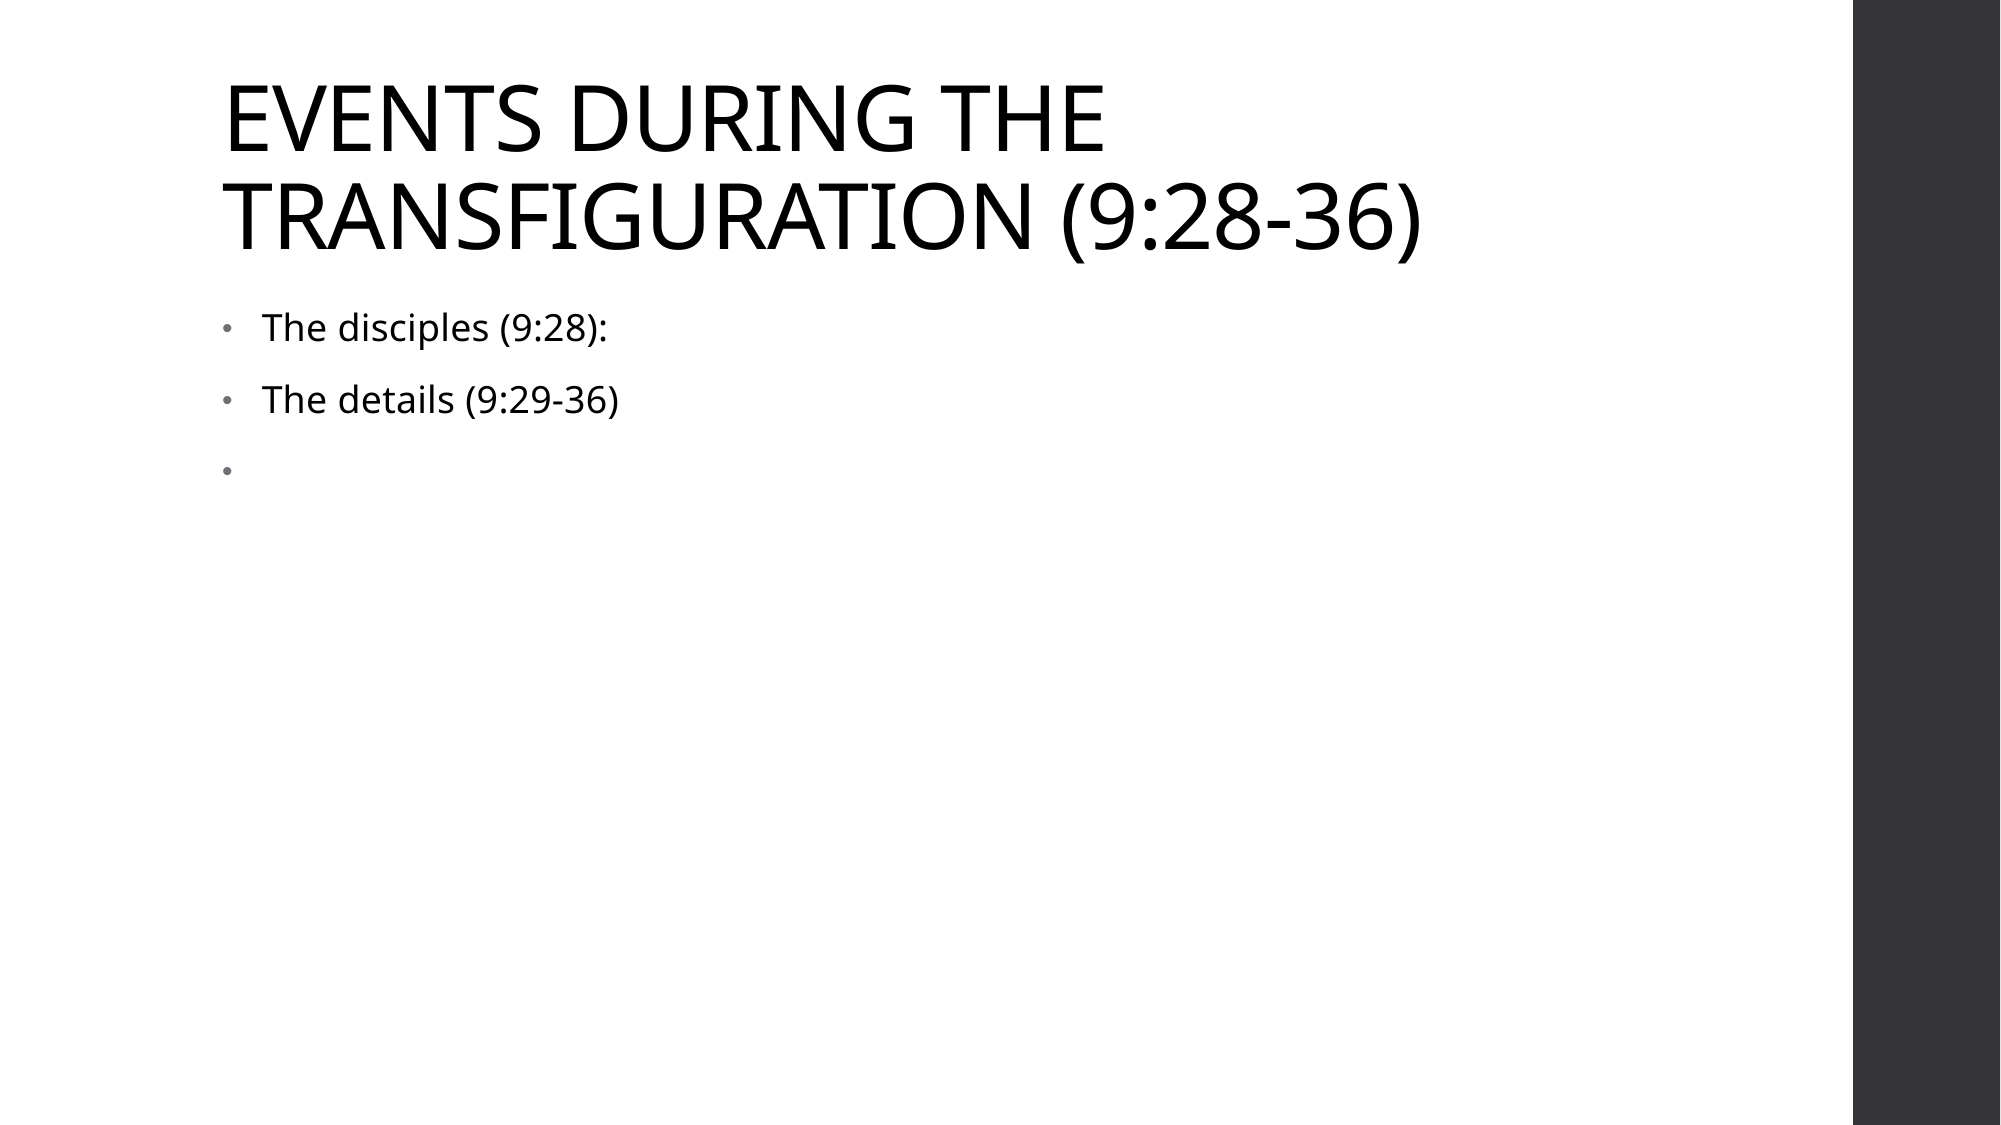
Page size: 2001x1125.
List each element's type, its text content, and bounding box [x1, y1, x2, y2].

list The disciples (9:28): The details (9:29-36) [206, 299, 1617, 1014]
title EVENTS DURING THE TRANSFIGURATION (9:28-36) [206, 60, 1797, 278]
